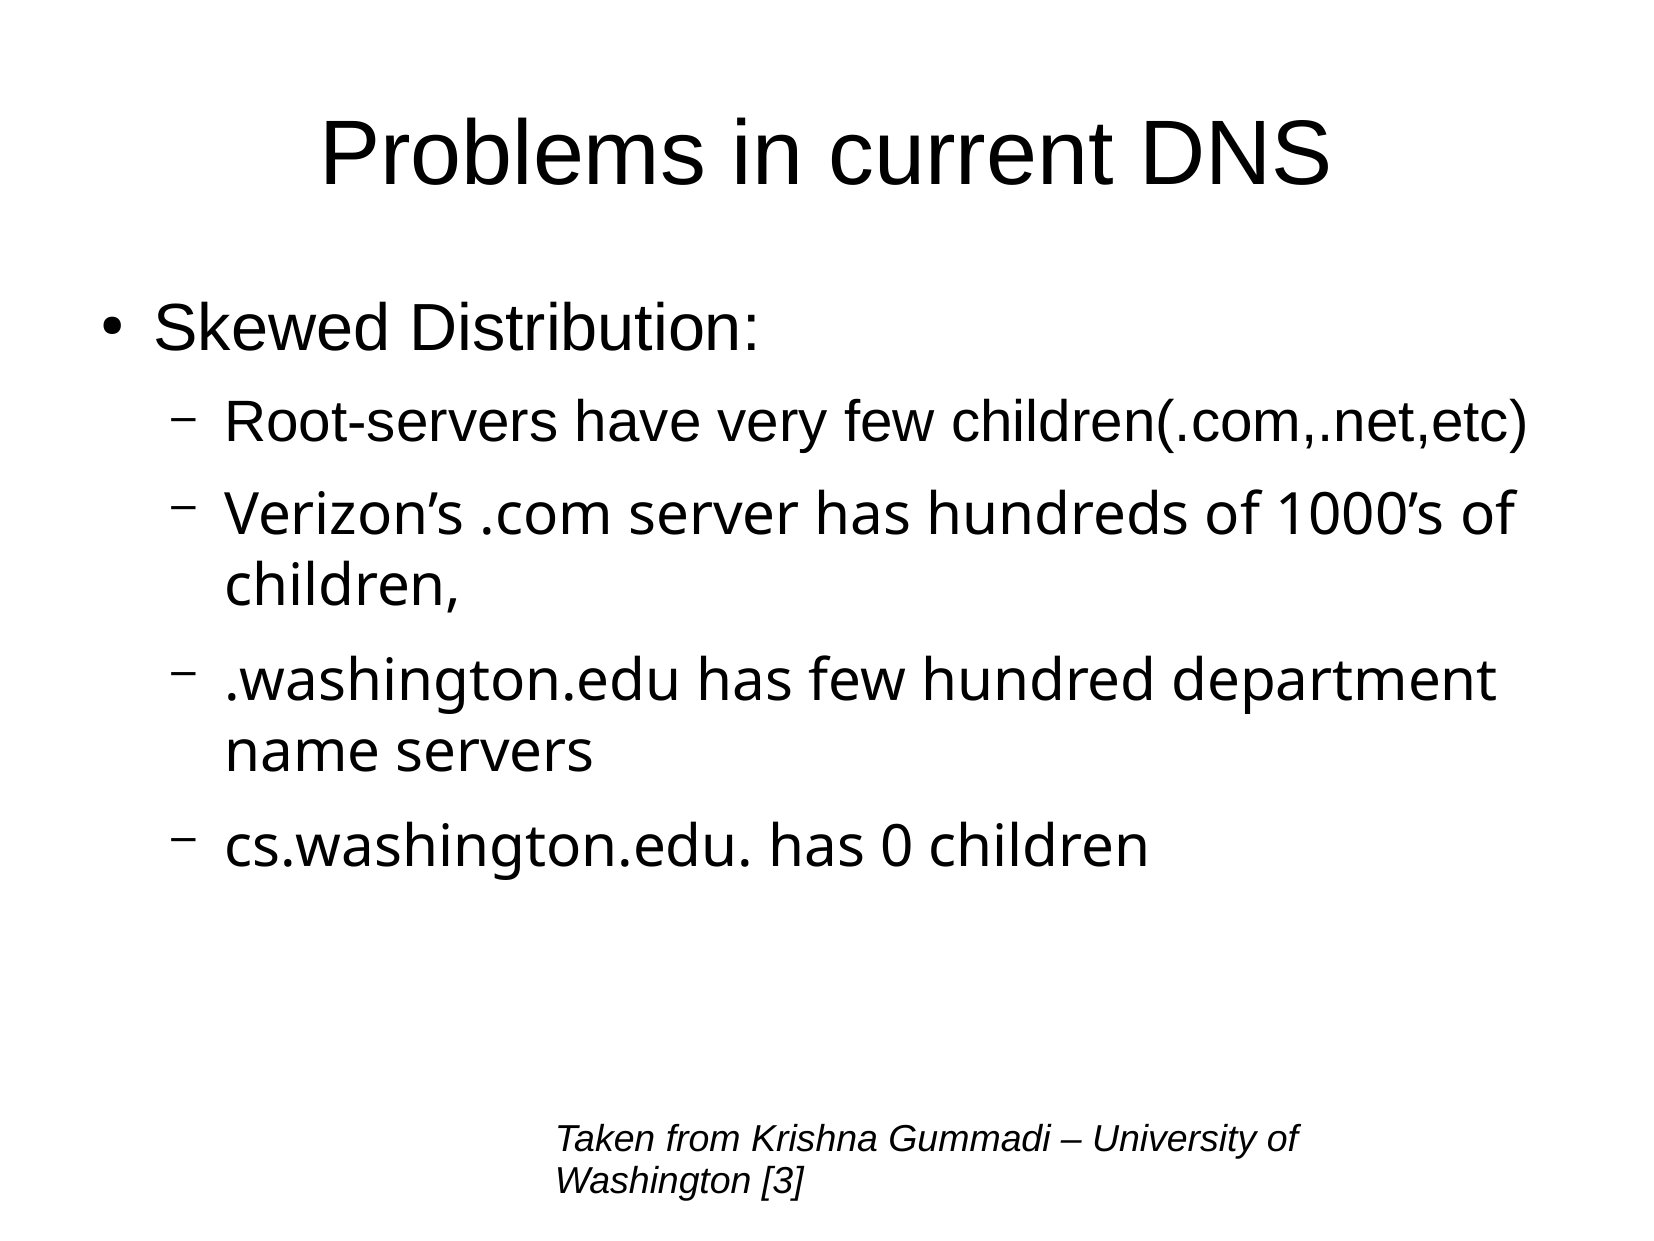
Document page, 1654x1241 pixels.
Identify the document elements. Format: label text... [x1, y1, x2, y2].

title Problems in current DNS [82, 49, 1571, 257]
list Skewed Distribution: Root-servers have very few children(.com,.net,etc) Verizon’s .com server has hundreds of 1000’s of children, .washington.edu has few hundred department name servers cs.washington.edu. has 0 children [82, 290, 1571, 1010]
text_box Taken from Krishna Gummadi – University of Washington [3] [540, 1110, 1381, 1209]
